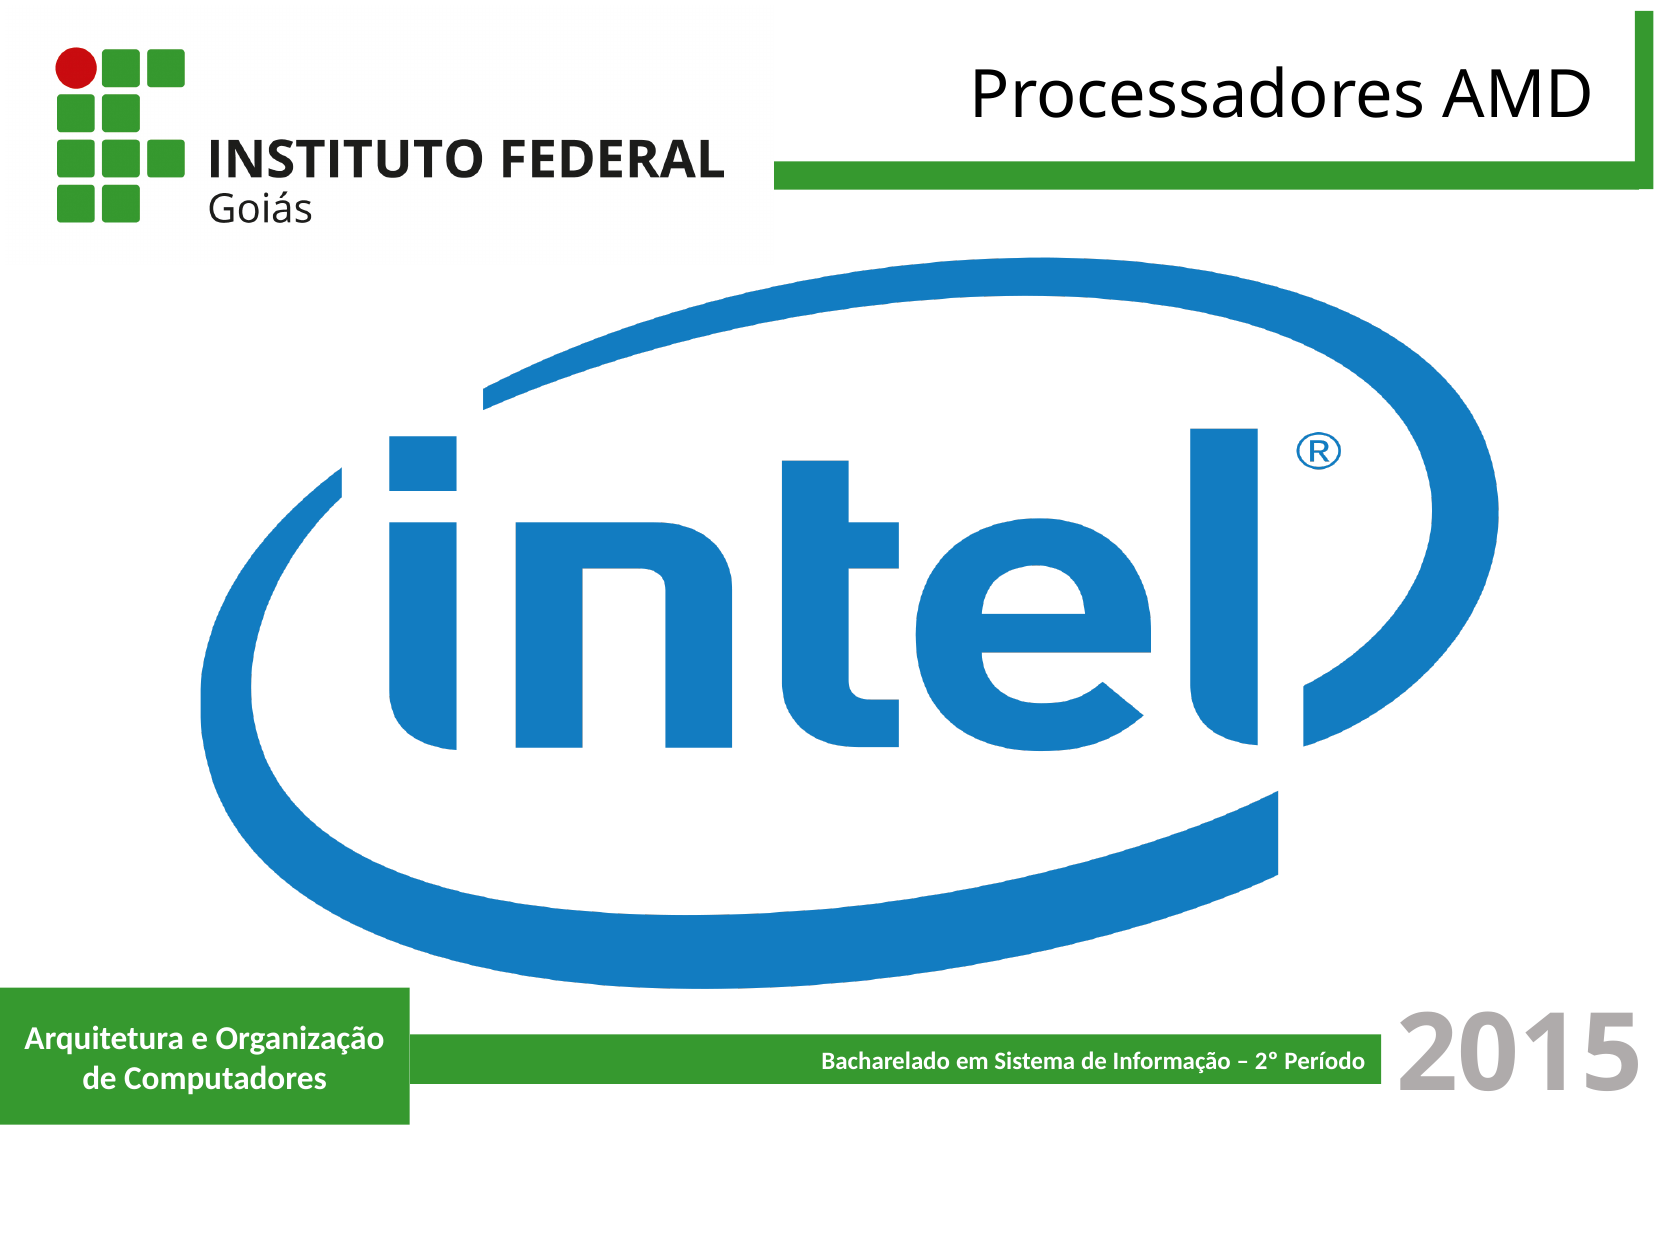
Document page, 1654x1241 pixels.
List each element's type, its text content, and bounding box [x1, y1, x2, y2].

text_box 2015 [1381, 975, 1648, 1125]
text_box Arquitetura e Organização de Computadores [0, 987, 410, 1125]
text_box [774, 10, 1654, 190]
text_box Bacharelado em Sistema de Informação – 2º Período [410, 1034, 1382, 1084]
picture [5, 5, 1500, 990]
text_box Processadores AMD [860, 42, 1610, 138]
